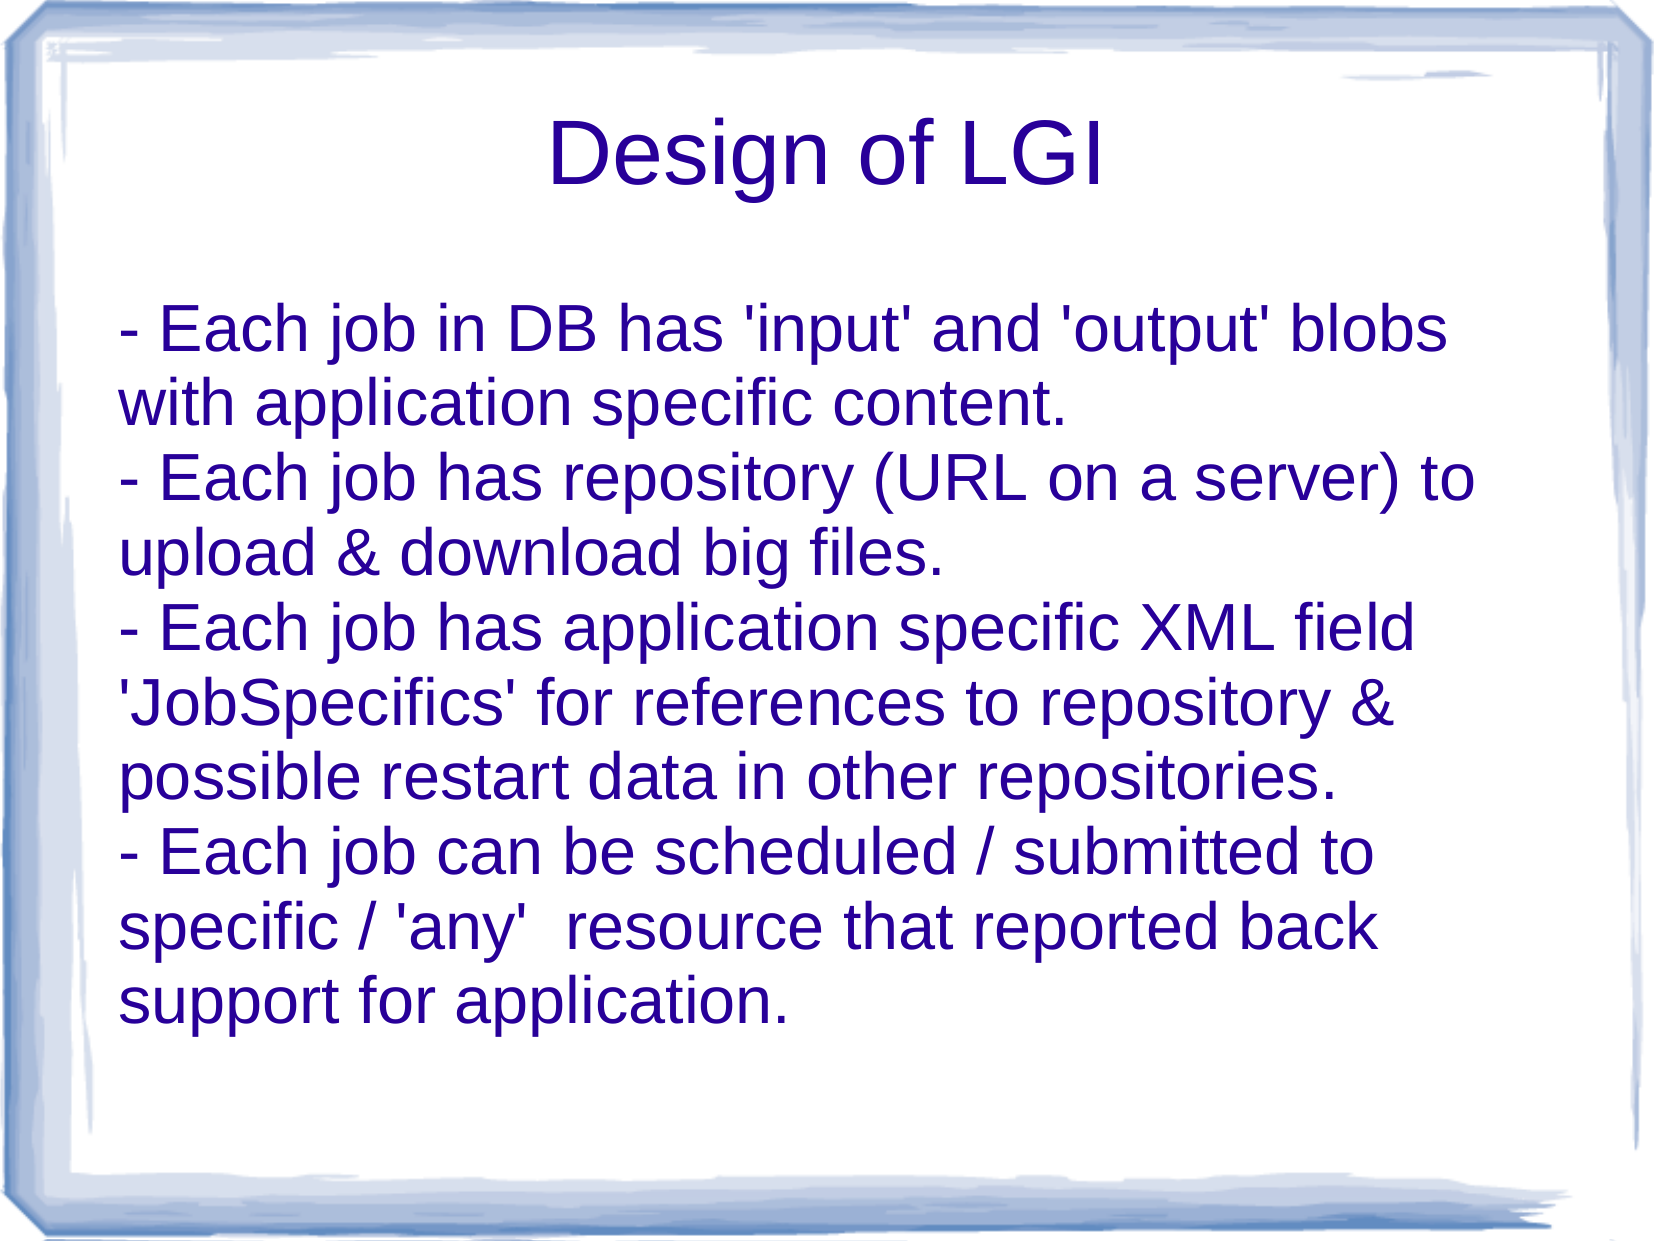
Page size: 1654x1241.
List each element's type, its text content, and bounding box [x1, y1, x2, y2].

picture [0, 0, 1654, 1241]
title Design of LGI [82, 56, 1571, 250]
subtitle - Each job in DB has 'input' and 'output' blobs with application specific content. - Each job has repository (URL on a server) to upload & download big files. - Each job has application specific XML field 'JobSpecifics' for references to repository & possible restart data in other repositories. - Each job can be scheduled / submitted to specific / 'any' resource that reported back support for application. [118, 275, 1571, 1054]
